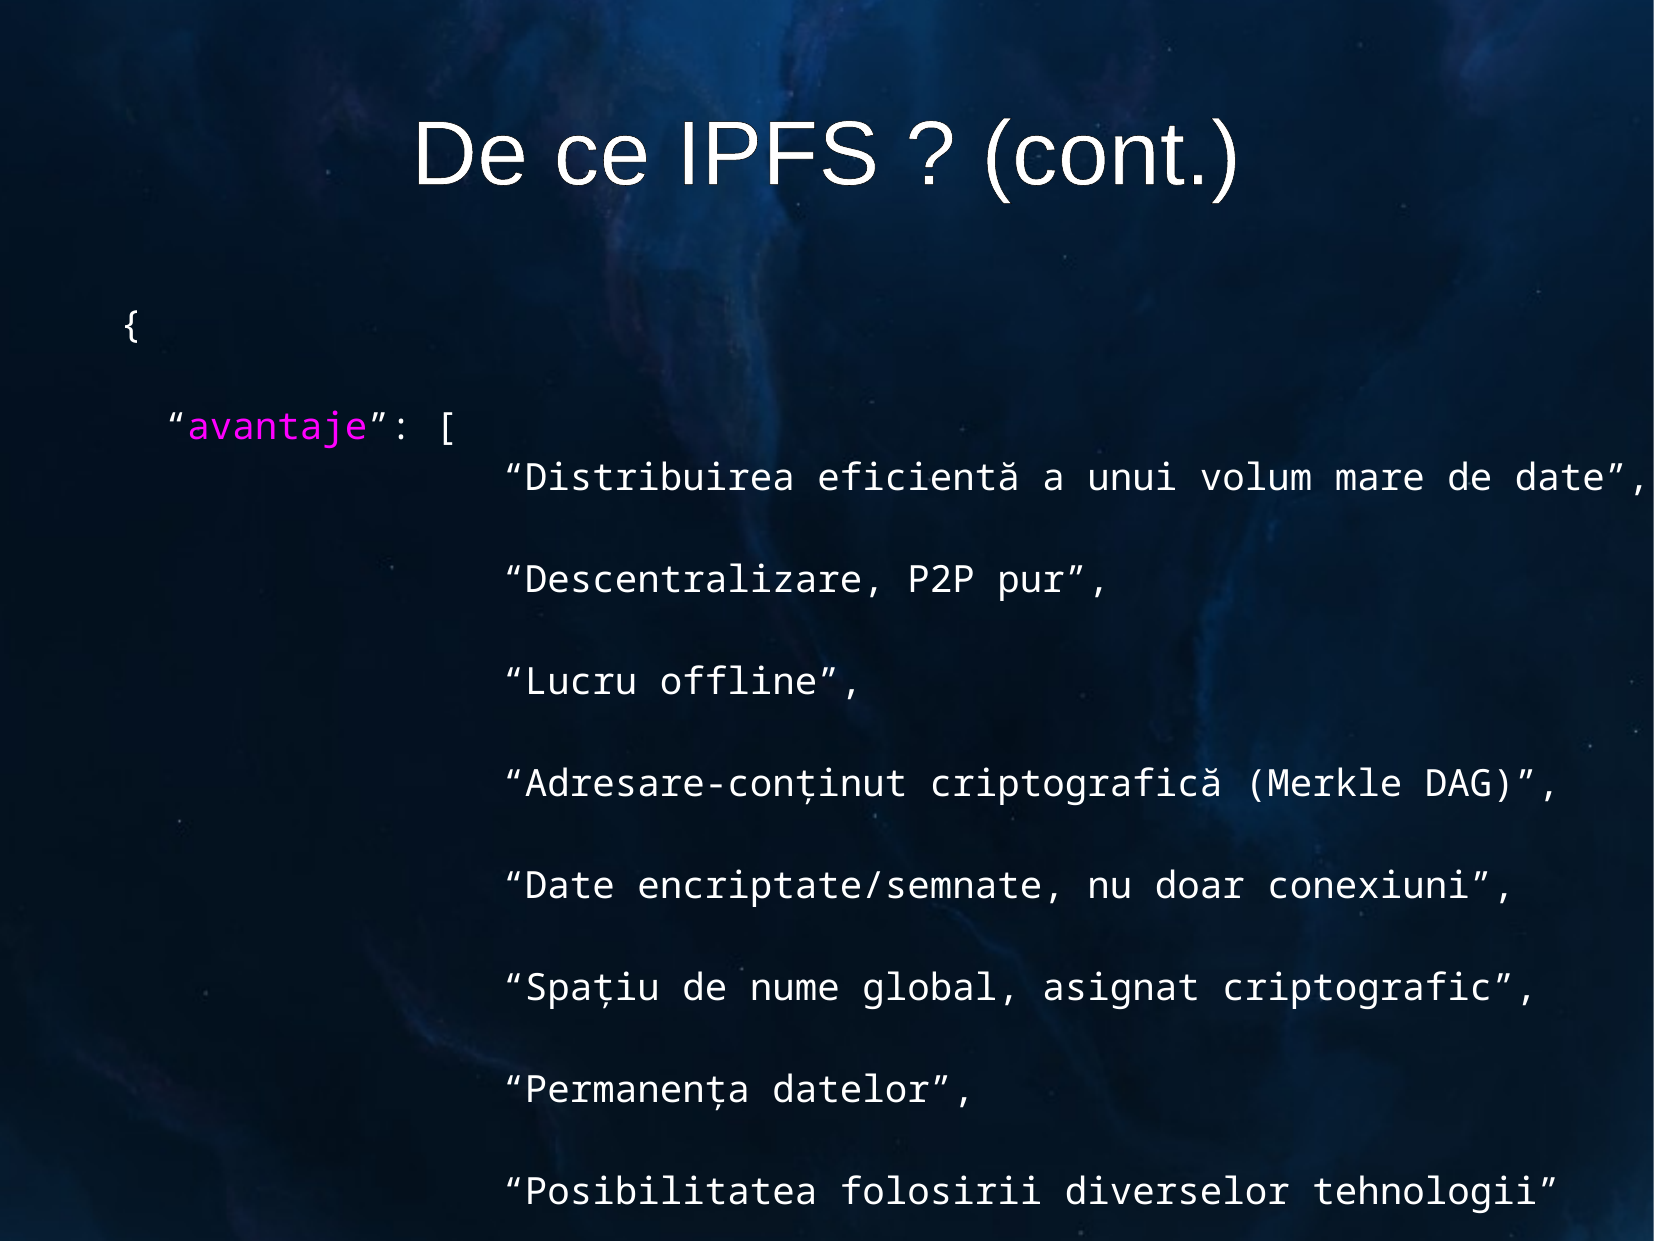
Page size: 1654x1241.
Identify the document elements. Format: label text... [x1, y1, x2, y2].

text_box { “avantaje”: [ “Distribuirea eficientă a unui volum mare de date”, “Descentralizare, P2P pur”, “Lucru offline”, “Adresare-conținut criptografică (Merkle DAG)”, “Date encriptate/semnate, nu doar conexiuni”, “Spațiu de nume global, asignat criptografic”, “Permanența datelor”, “Posibilitatea folosirii diverselor tehnologii” ] } [105, 289, 1654, 1111]
title De ce IPFS ? (cont.) [82, 49, 1571, 257]
picture [0, 0, 1654, 1241]
